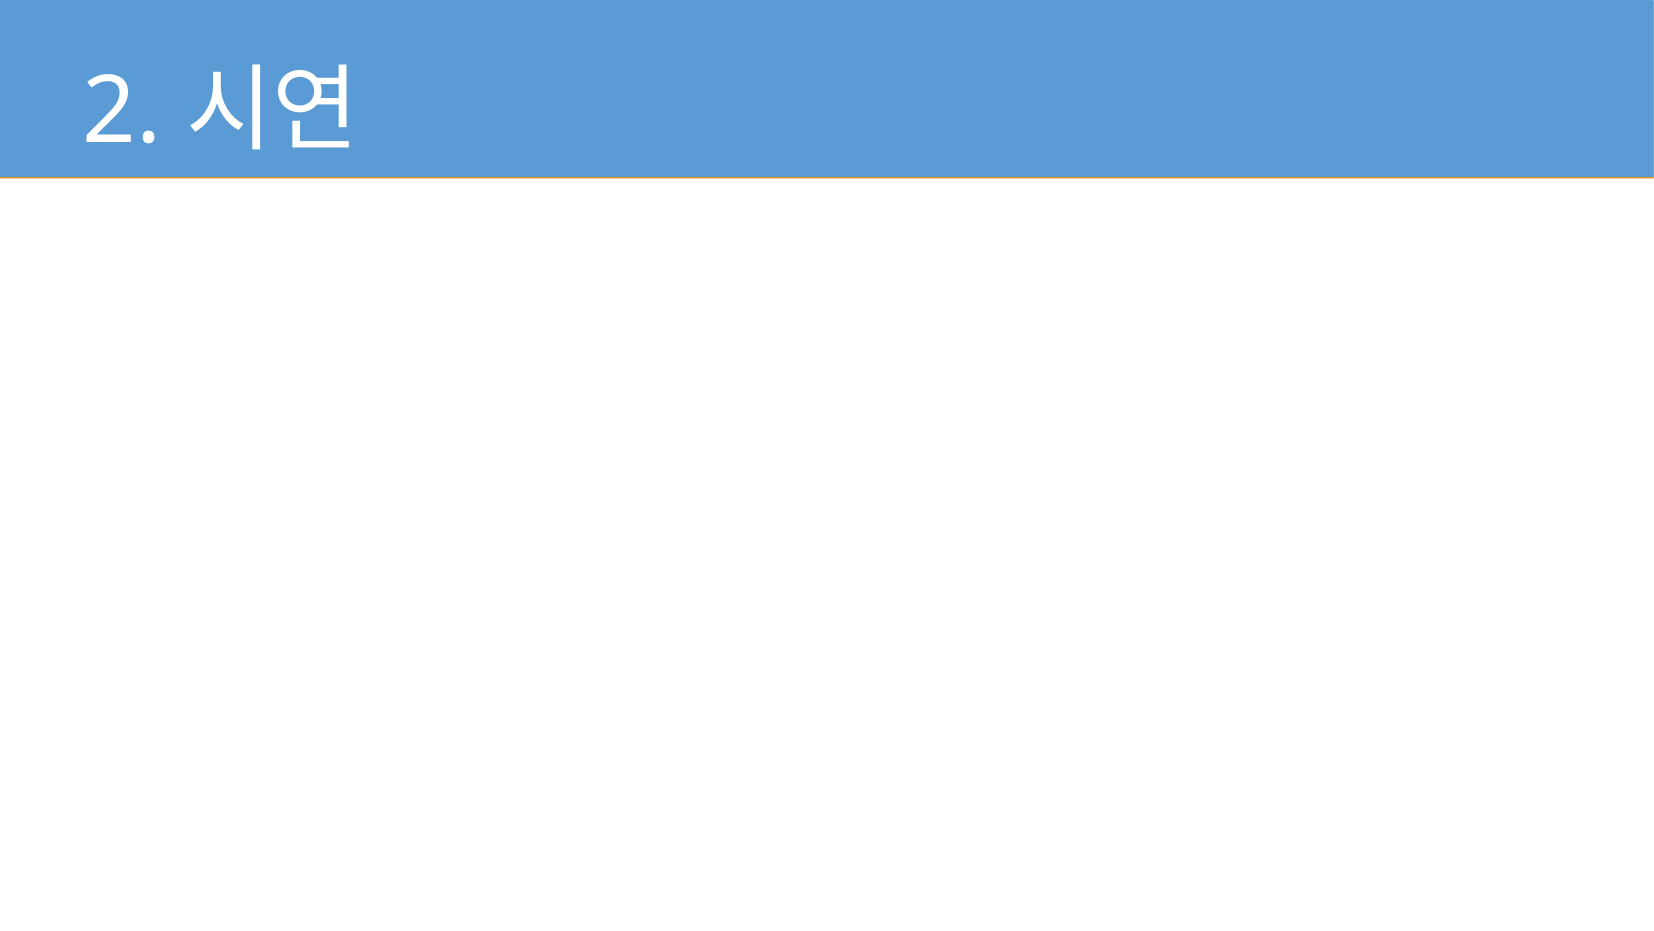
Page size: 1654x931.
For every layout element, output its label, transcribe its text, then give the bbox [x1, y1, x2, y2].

title 2. 시연 [82, 14, 1571, 171]
